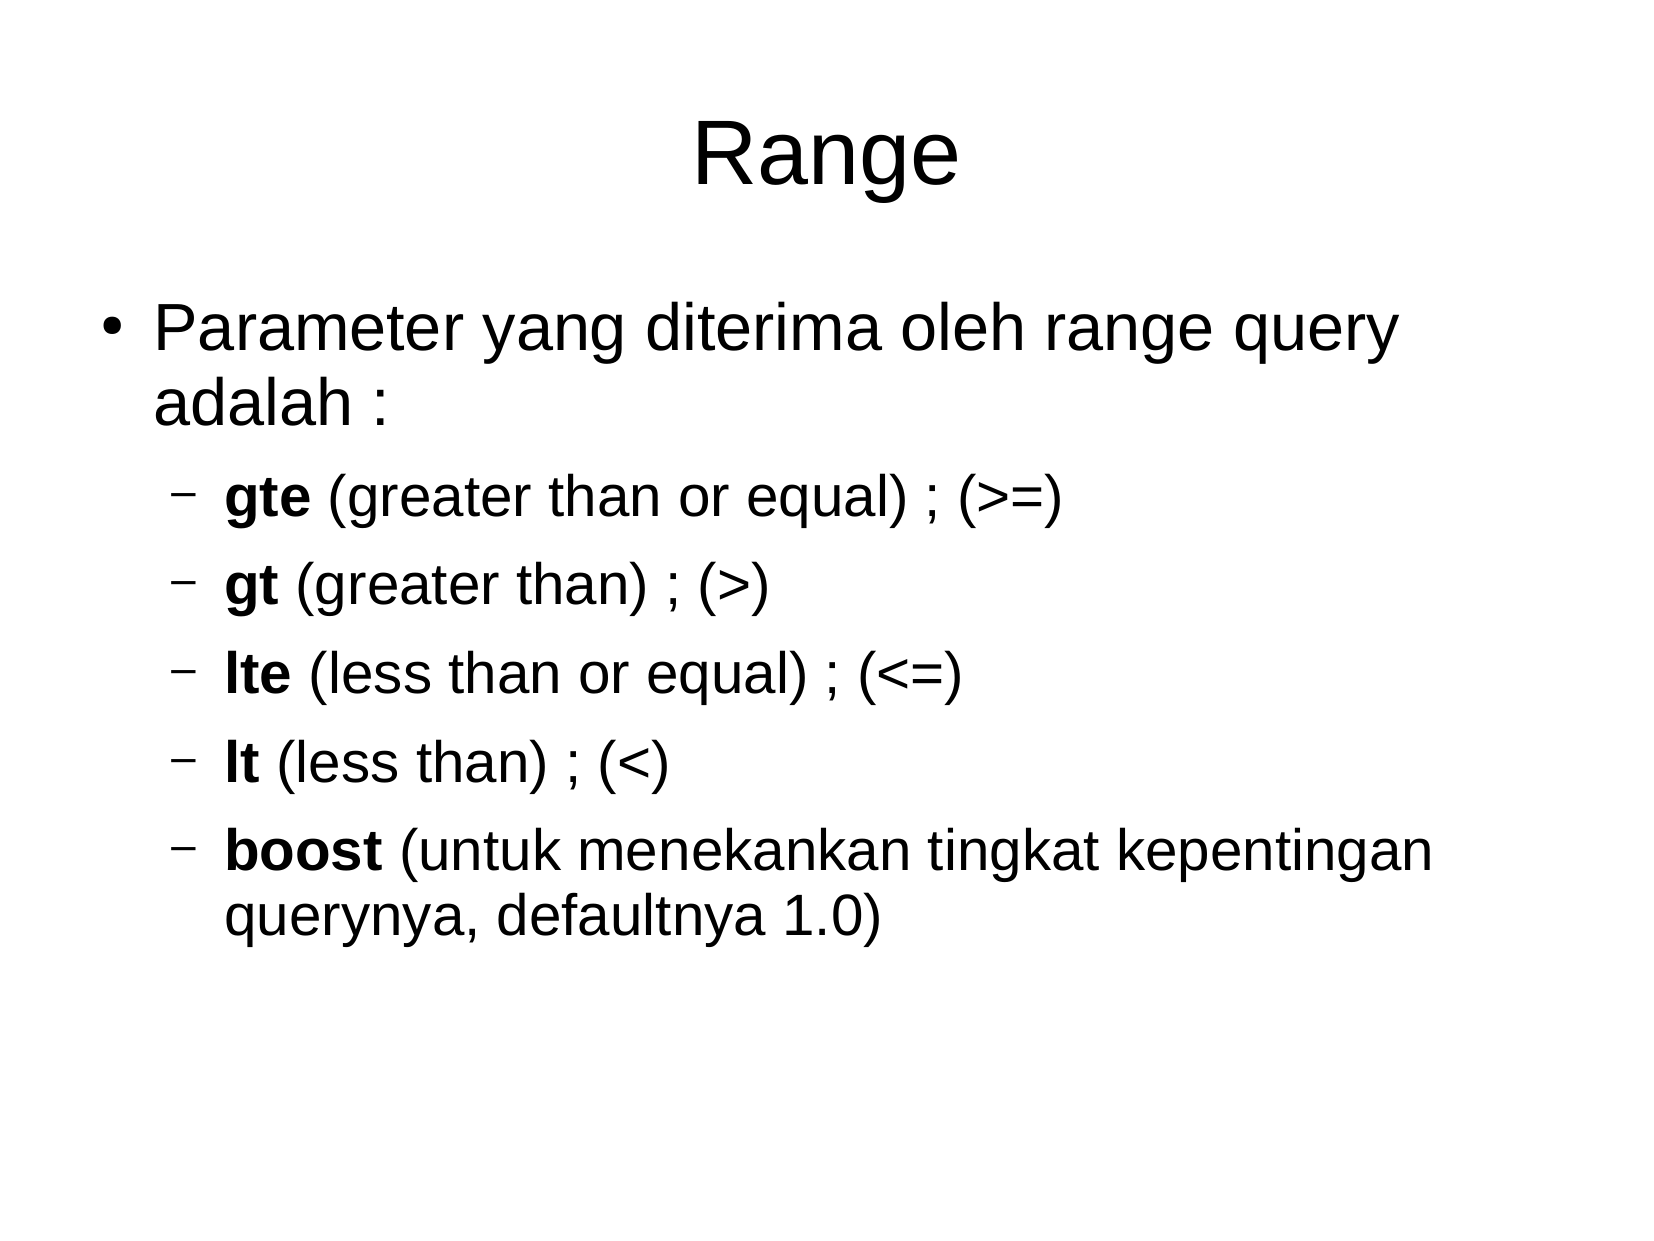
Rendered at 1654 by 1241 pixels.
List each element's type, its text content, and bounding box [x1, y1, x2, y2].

list Parameter yang diterima oleh range query adalah : gte (greater than or equal) ; (>=) gt (greater than) ; (>) lte (less than or equal) ; (<=) lt (less than) ; (<) boost (untuk menekankan tingkat kepentingan querynya, defaultnya 1.0) [82, 290, 1571, 1010]
title Range [82, 49, 1571, 257]
